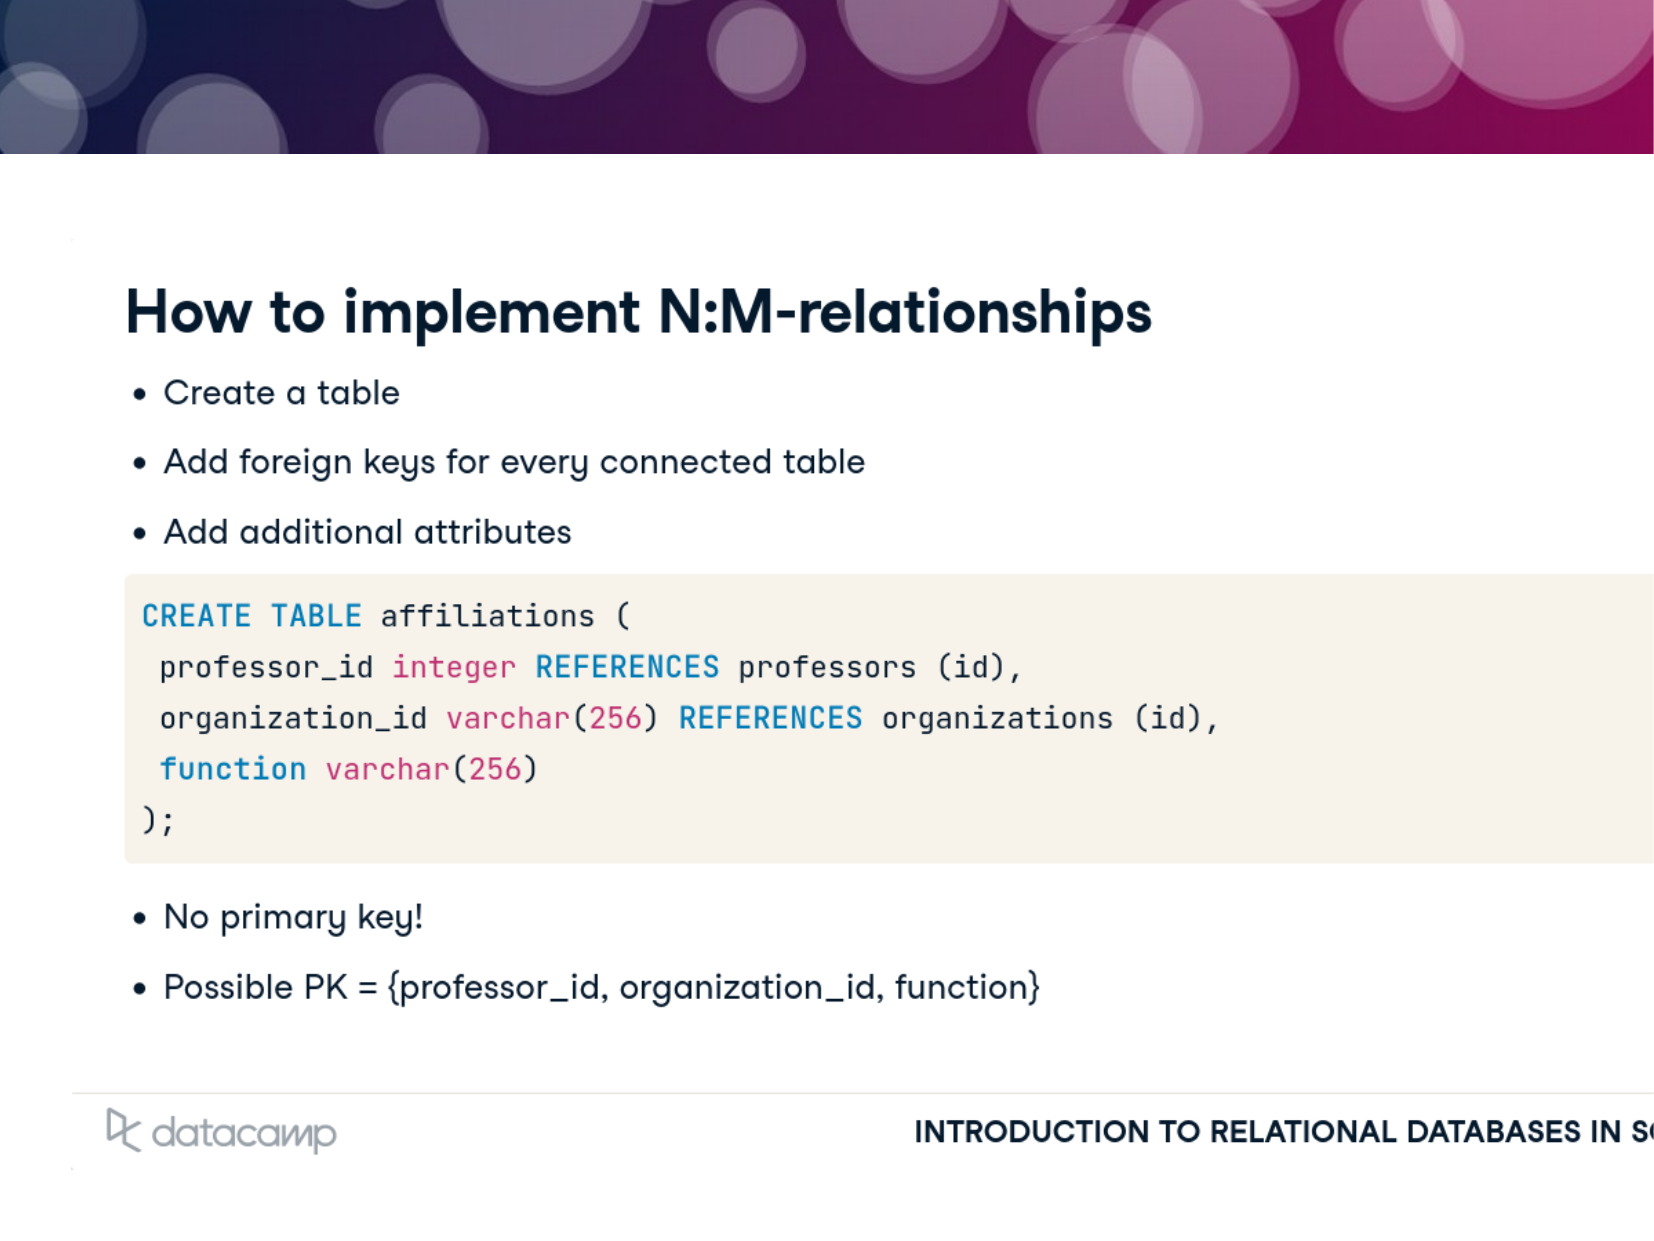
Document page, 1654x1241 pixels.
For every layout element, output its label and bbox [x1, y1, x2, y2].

picture [71, 240, 1654, 1171]
